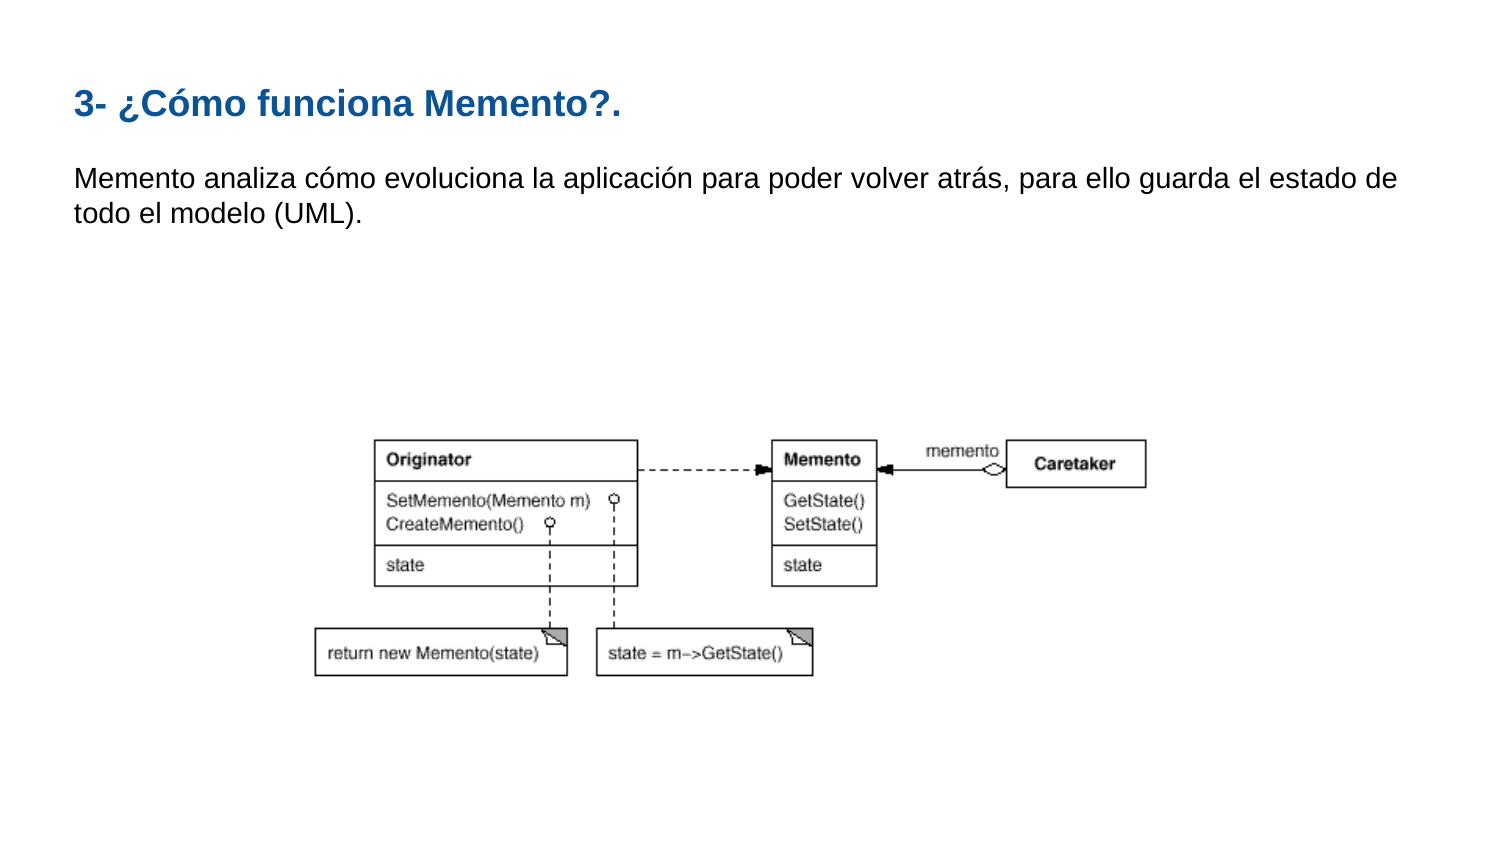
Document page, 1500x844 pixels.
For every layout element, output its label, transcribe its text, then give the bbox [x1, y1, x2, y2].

subtitle 3- ¿Cómo funciona Memento?. Memento analiza cómo evoluciona la aplicación para poder volver atrás, para ello guarda el estado de todo el modelo (UML). [58, 64, 1457, 277]
picture [282, 410, 1175, 711]
